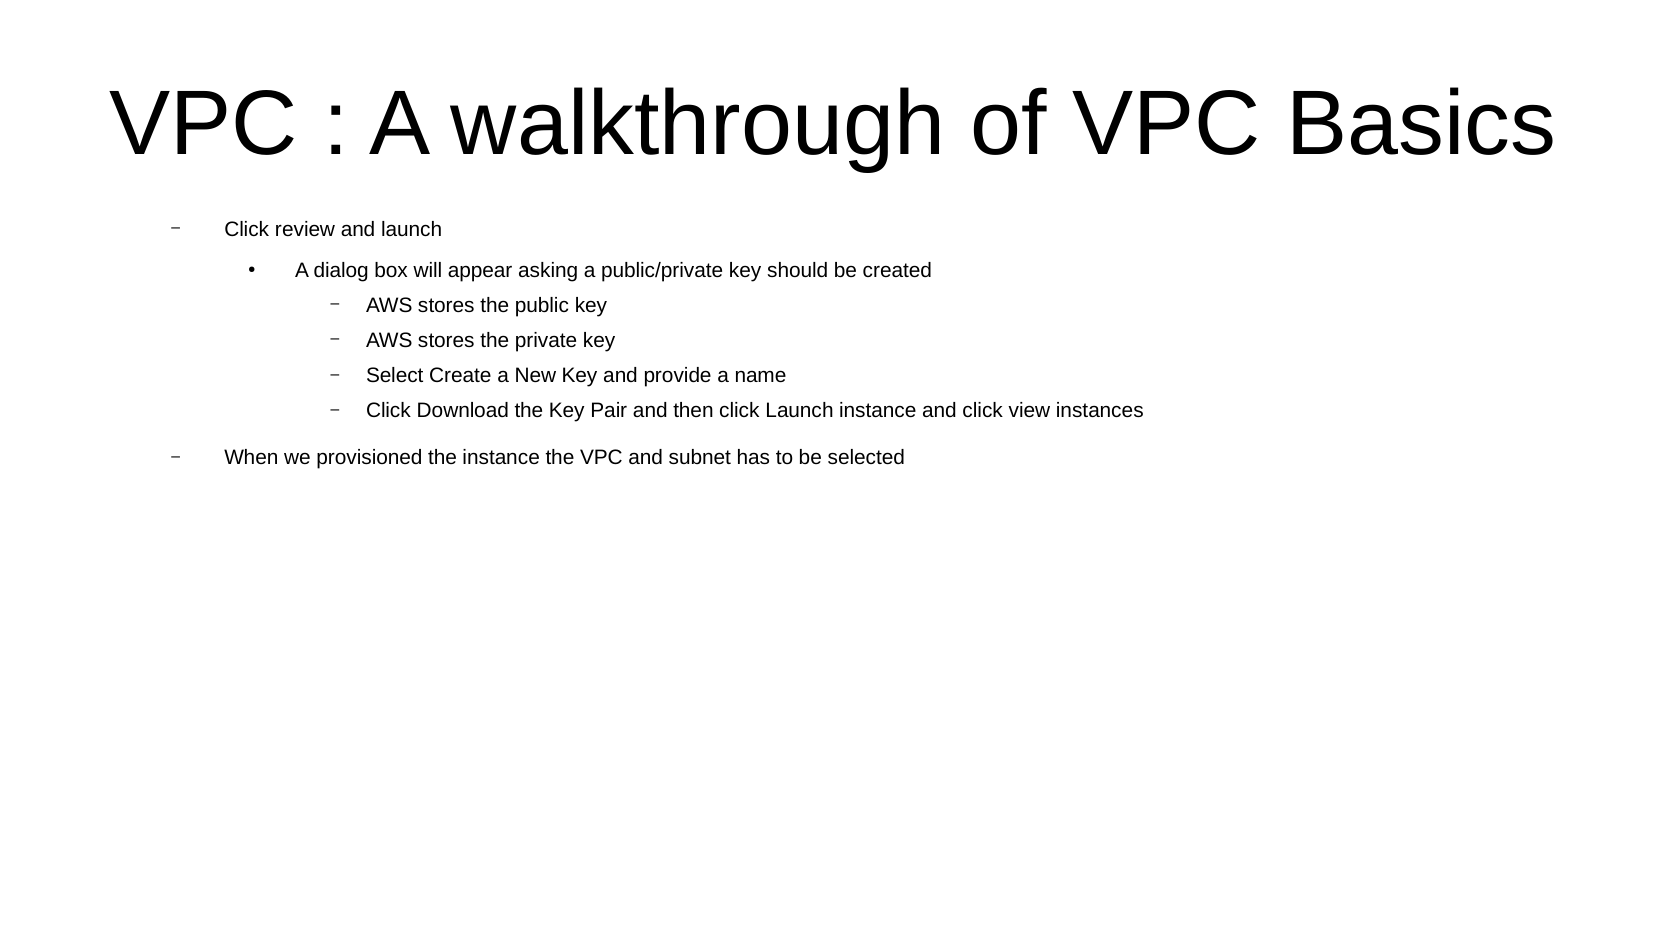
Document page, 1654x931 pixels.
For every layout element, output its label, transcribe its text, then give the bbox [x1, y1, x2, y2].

list Click review and launch A dialog box will appear asking a public/private key should be created AWS stores the public key AWS stores the private key Select Create a New Key and provide a name Click Download the Key Pair and then click Launch instance and click view instances When we provisioned the instance the VPC and subnet has to be selected [82, 217, 1571, 758]
title VPC : A walkthrough of VPC Basics [90, 45, 1579, 201]
